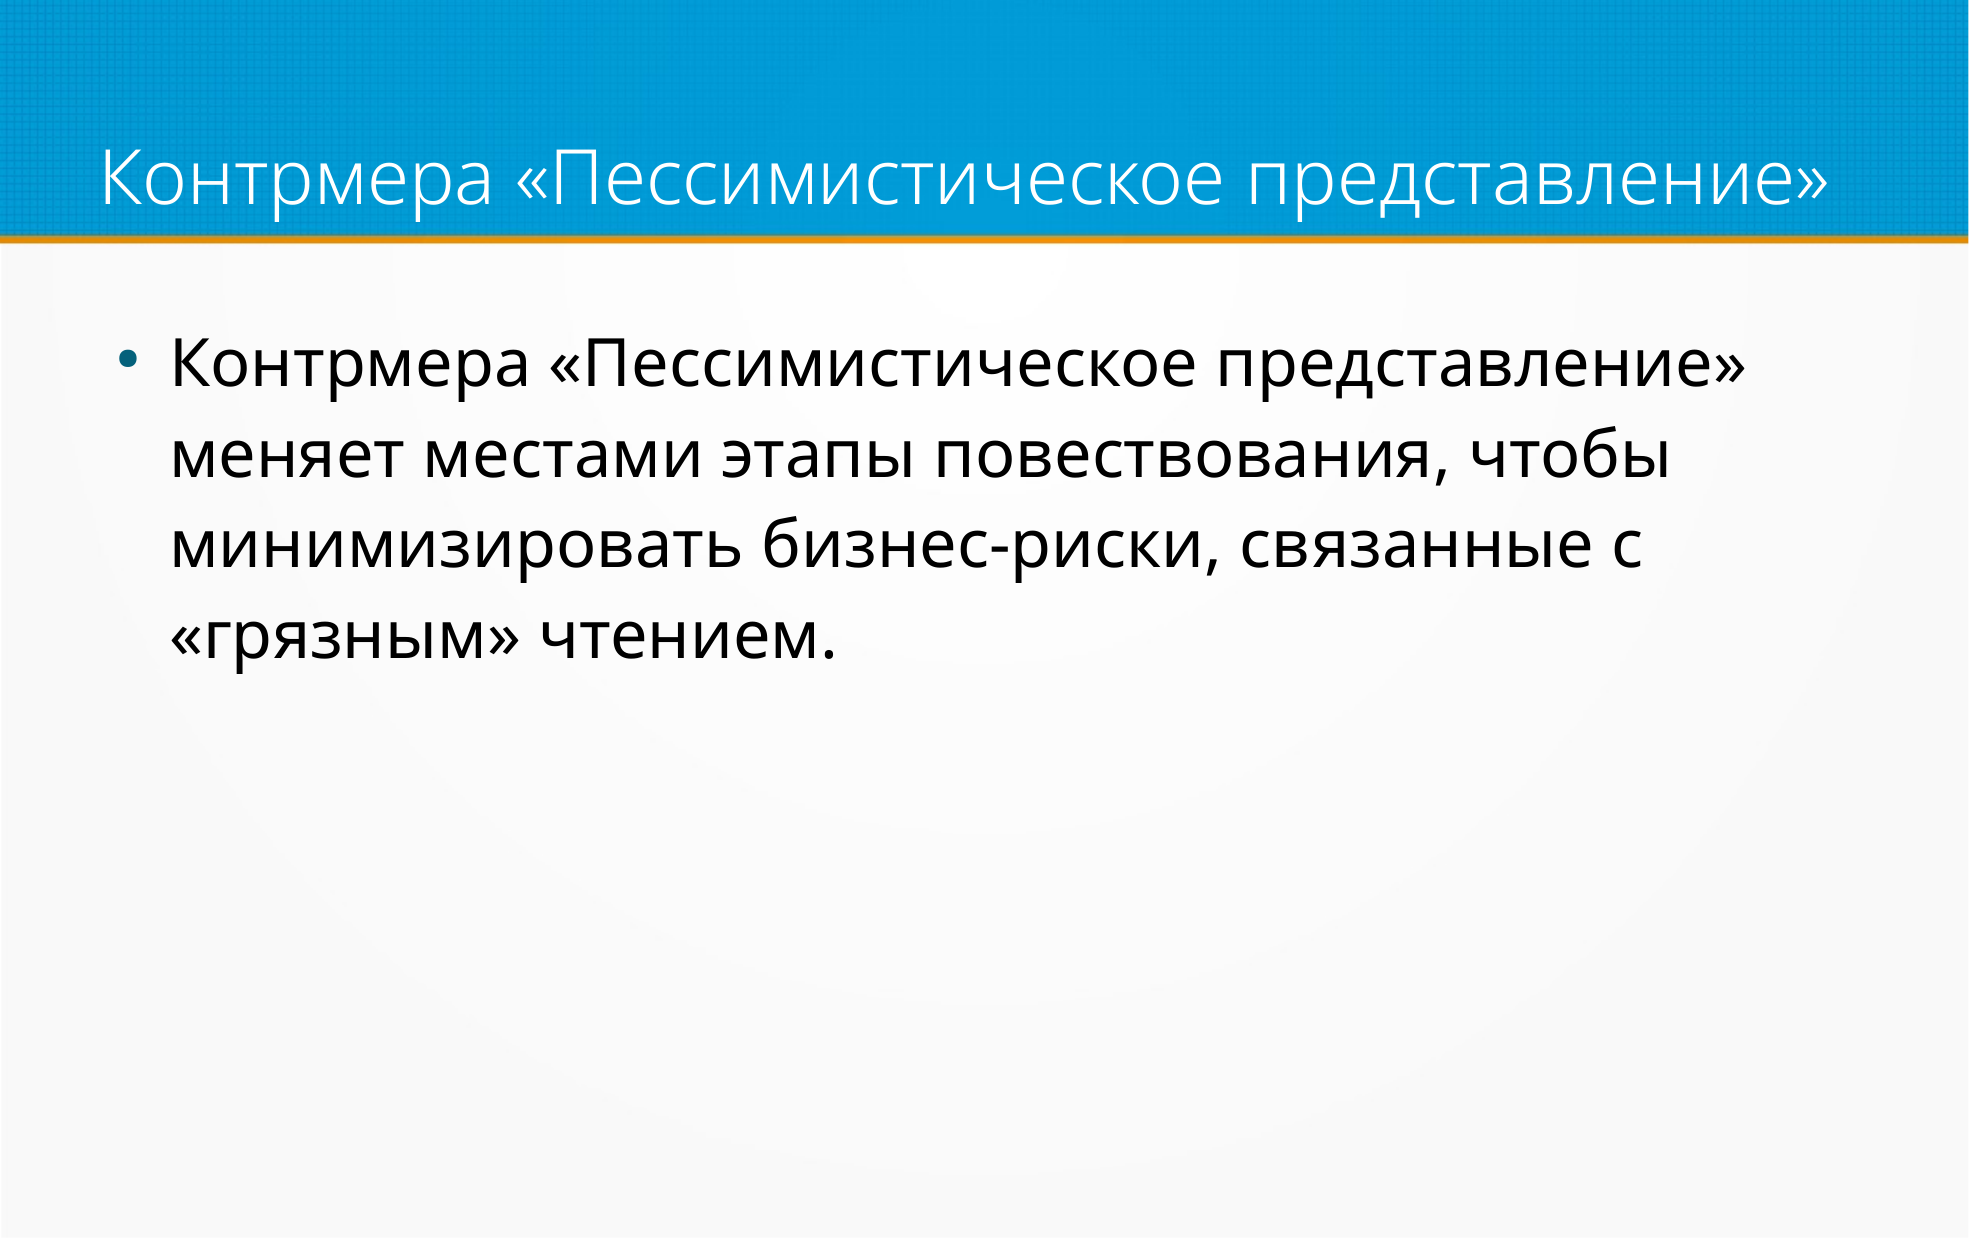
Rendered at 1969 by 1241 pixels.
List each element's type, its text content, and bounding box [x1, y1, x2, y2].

picture [0, 233, 1969, 1241]
title Контрмера «Пессимистическое представление» [98, 19, 1870, 227]
list Контрмера «Пессимистическое представление» меняет местами этапы повествования, чтобы минимизировать бизнес-риски, связанные с «грязным» чтением. [98, 315, 1861, 1081]
